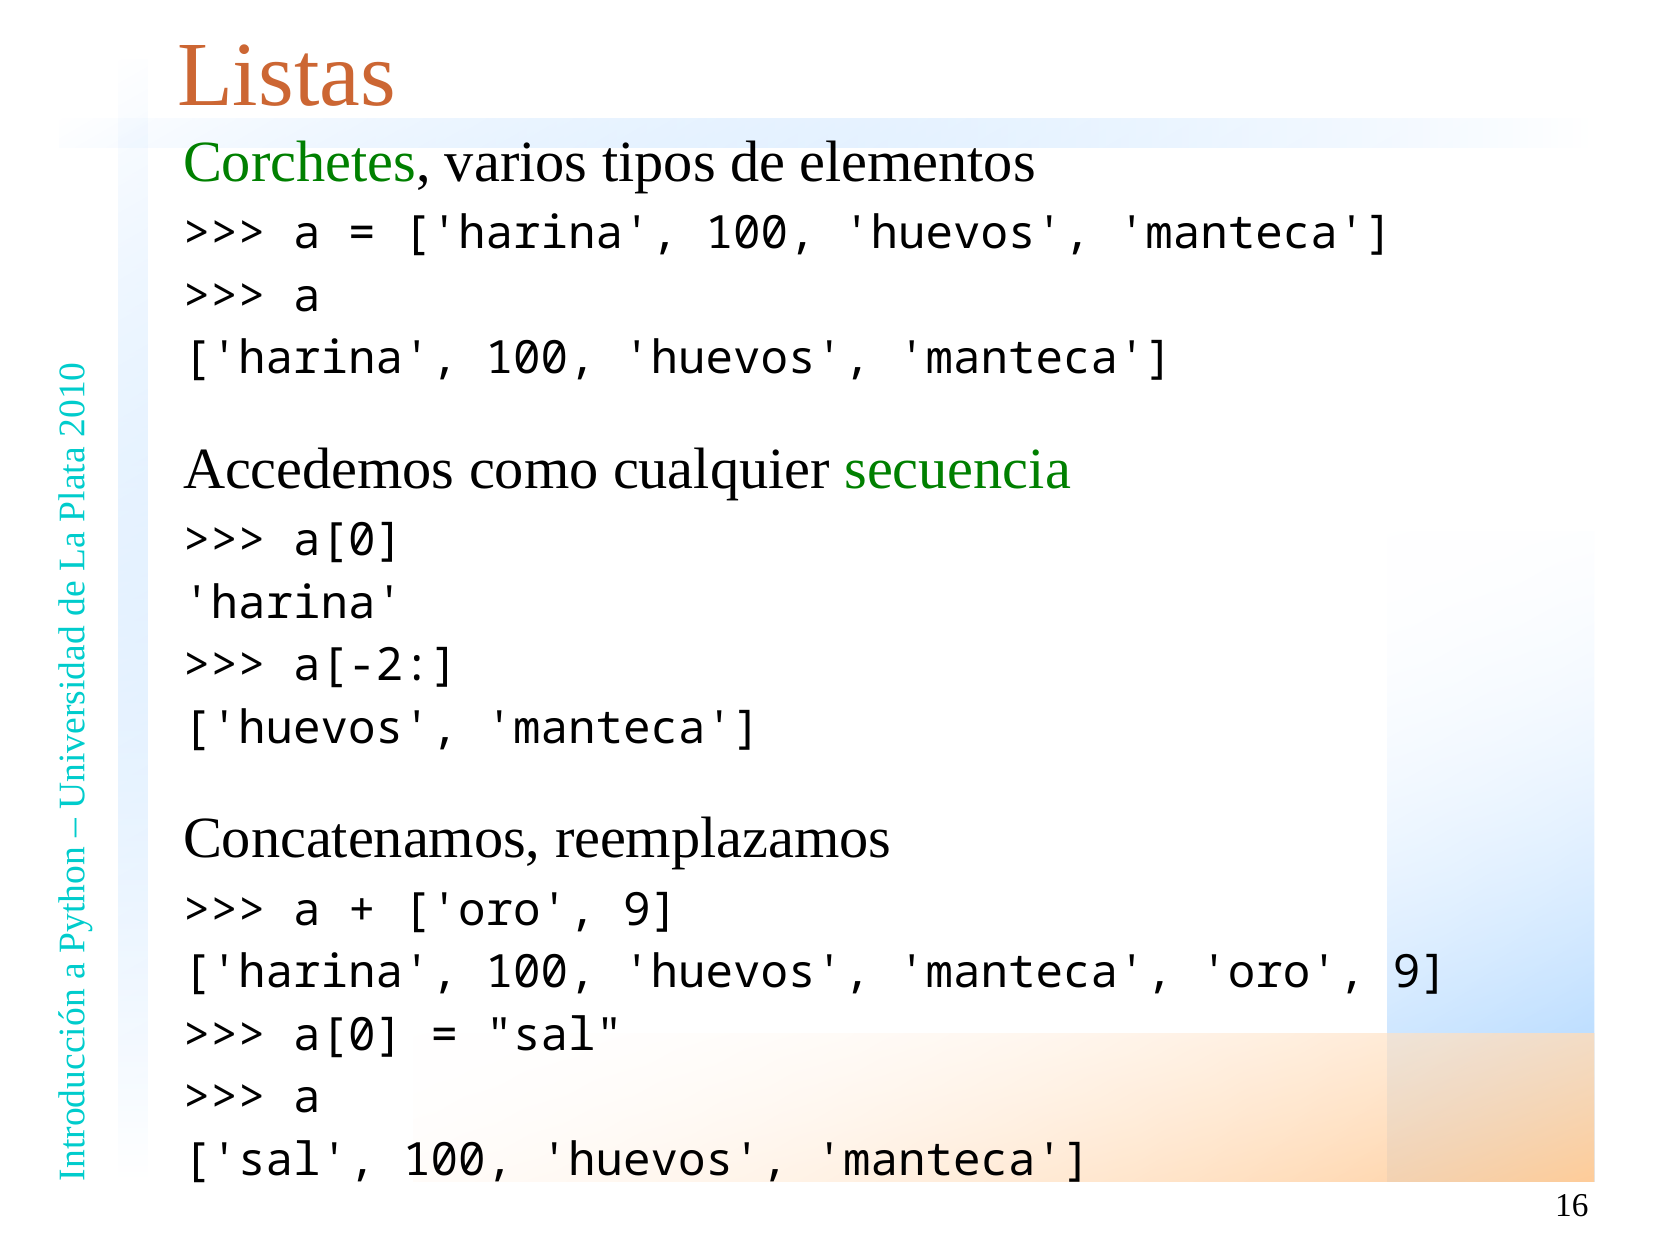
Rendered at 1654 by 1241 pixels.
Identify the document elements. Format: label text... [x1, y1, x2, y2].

title Listas [177, 0, 1595, 147]
text_box Corchetes, varios tipos de elementos >>> a = ['harina', 100, 'huevos', 'manteca'] >>> a ['harina', 100, 'huevos', 'manteca'] Accedemos como cualquier secuencia >>> a[0] 'harina' >>> a[-2:] ['huevos', 'manteca'] Concatenamos, reemplazamos >>> a + ['oro', 9] ['harina', 100, 'huevos', 'manteca', 'oro', 9] >>> a[0] = "sal" >>> a ['sal', 100, 'huevos', 'manteca'] [147, 147, 1595, 1171]
